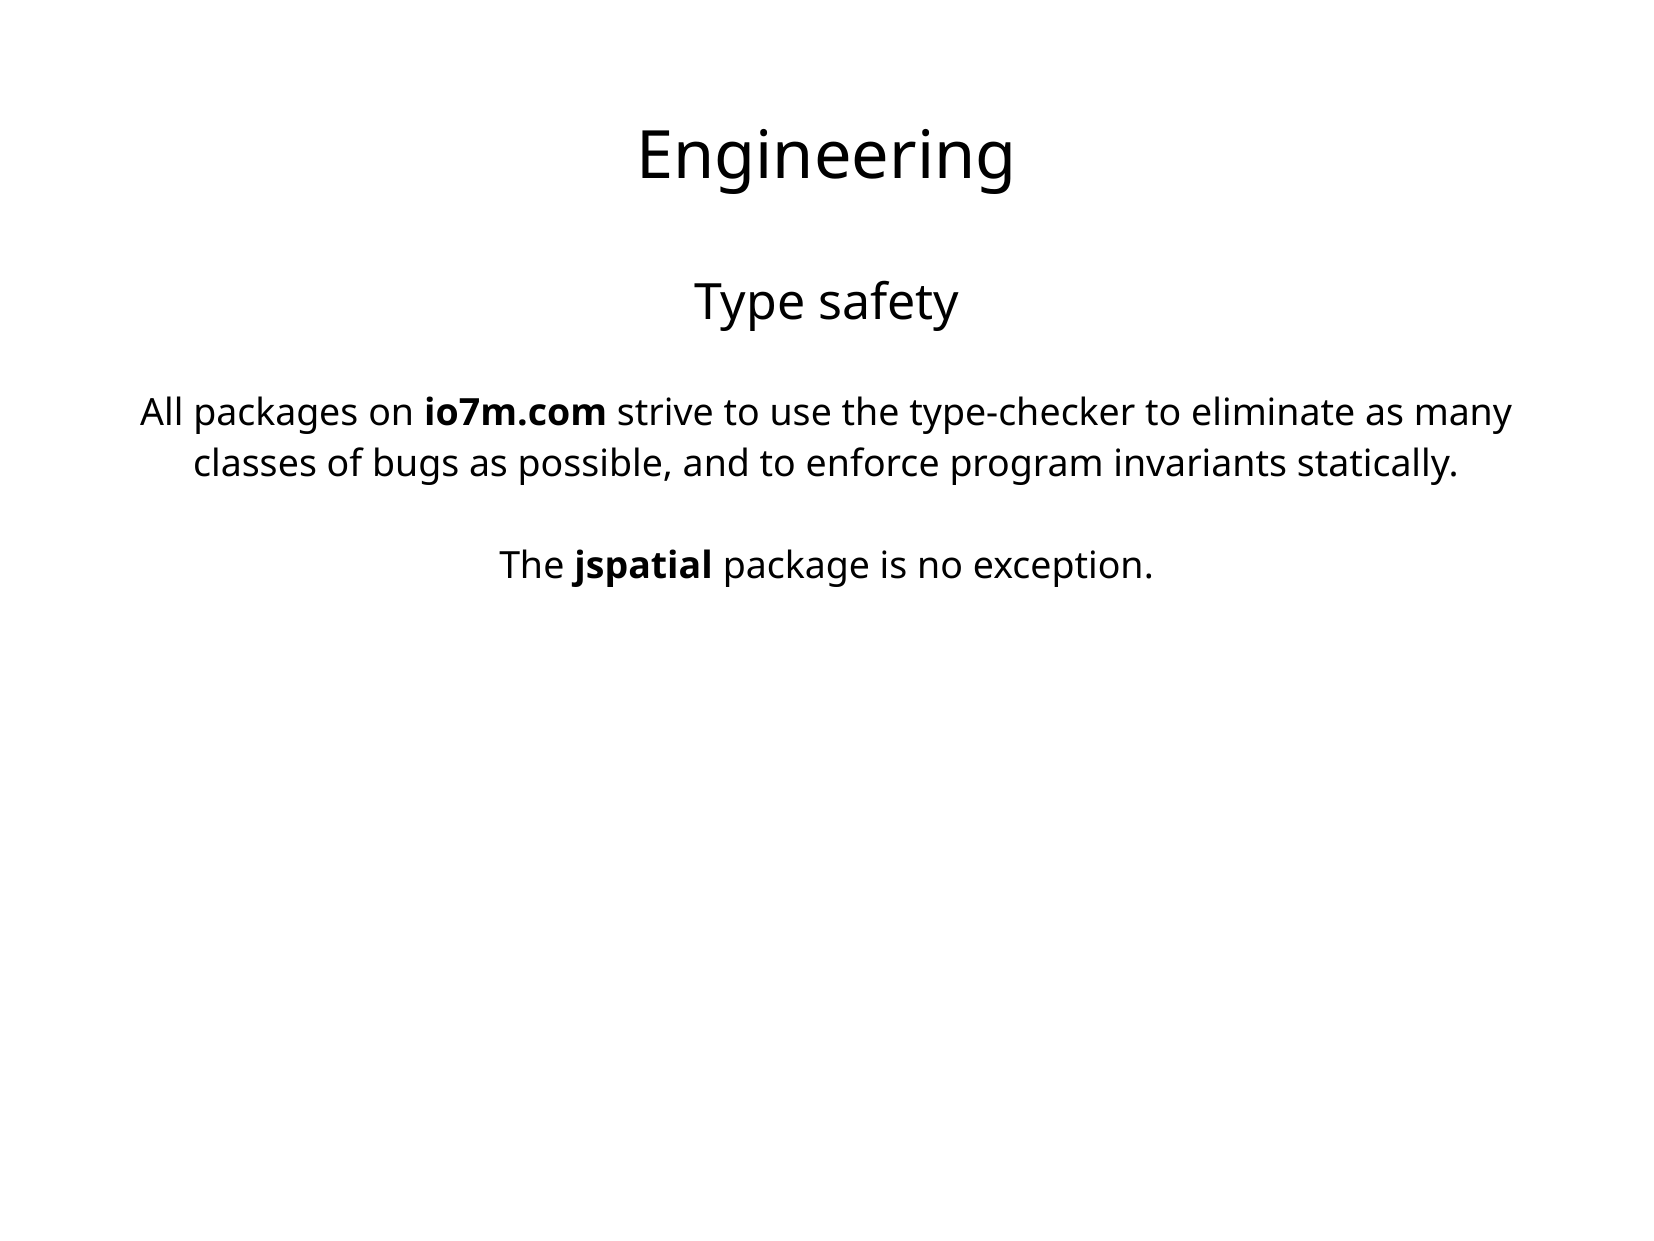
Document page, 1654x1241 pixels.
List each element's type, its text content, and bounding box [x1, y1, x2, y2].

subtitle Type safety All packages on io7m.com strive to use the type-checker to eliminate as many classes of bugs as possible, and to enforce program invariants statically. The jspatial package is no exception. [82, 49, 1571, 1010]
